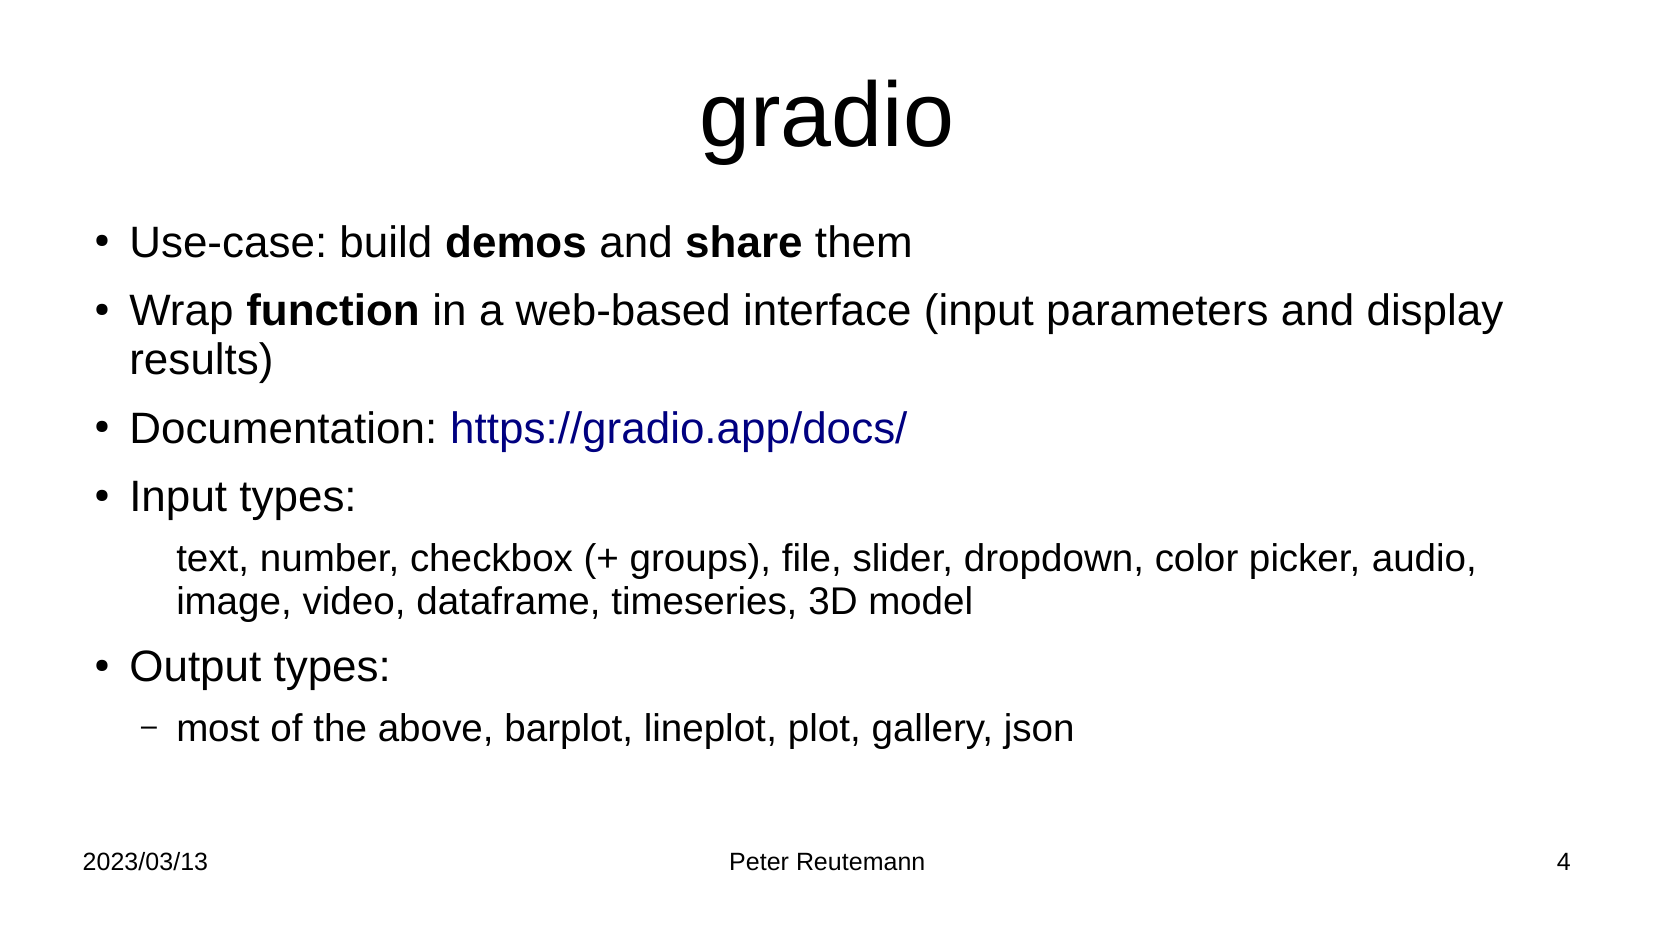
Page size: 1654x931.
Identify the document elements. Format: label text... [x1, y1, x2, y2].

list Use-case: build demos and share them Wrap function in a web-based interface (input parameters and display results) Documentation: https://gradio.app/docs/ Input types: text, number, checkbox (+ groups), file, slider, dropdown, color picker, audio, image, video, dataframe, timeseries, 3D model Output types: most of the above, barplot, lineplot, plot, gallery, json [82, 217, 1571, 758]
title gradio [82, 37, 1571, 193]
